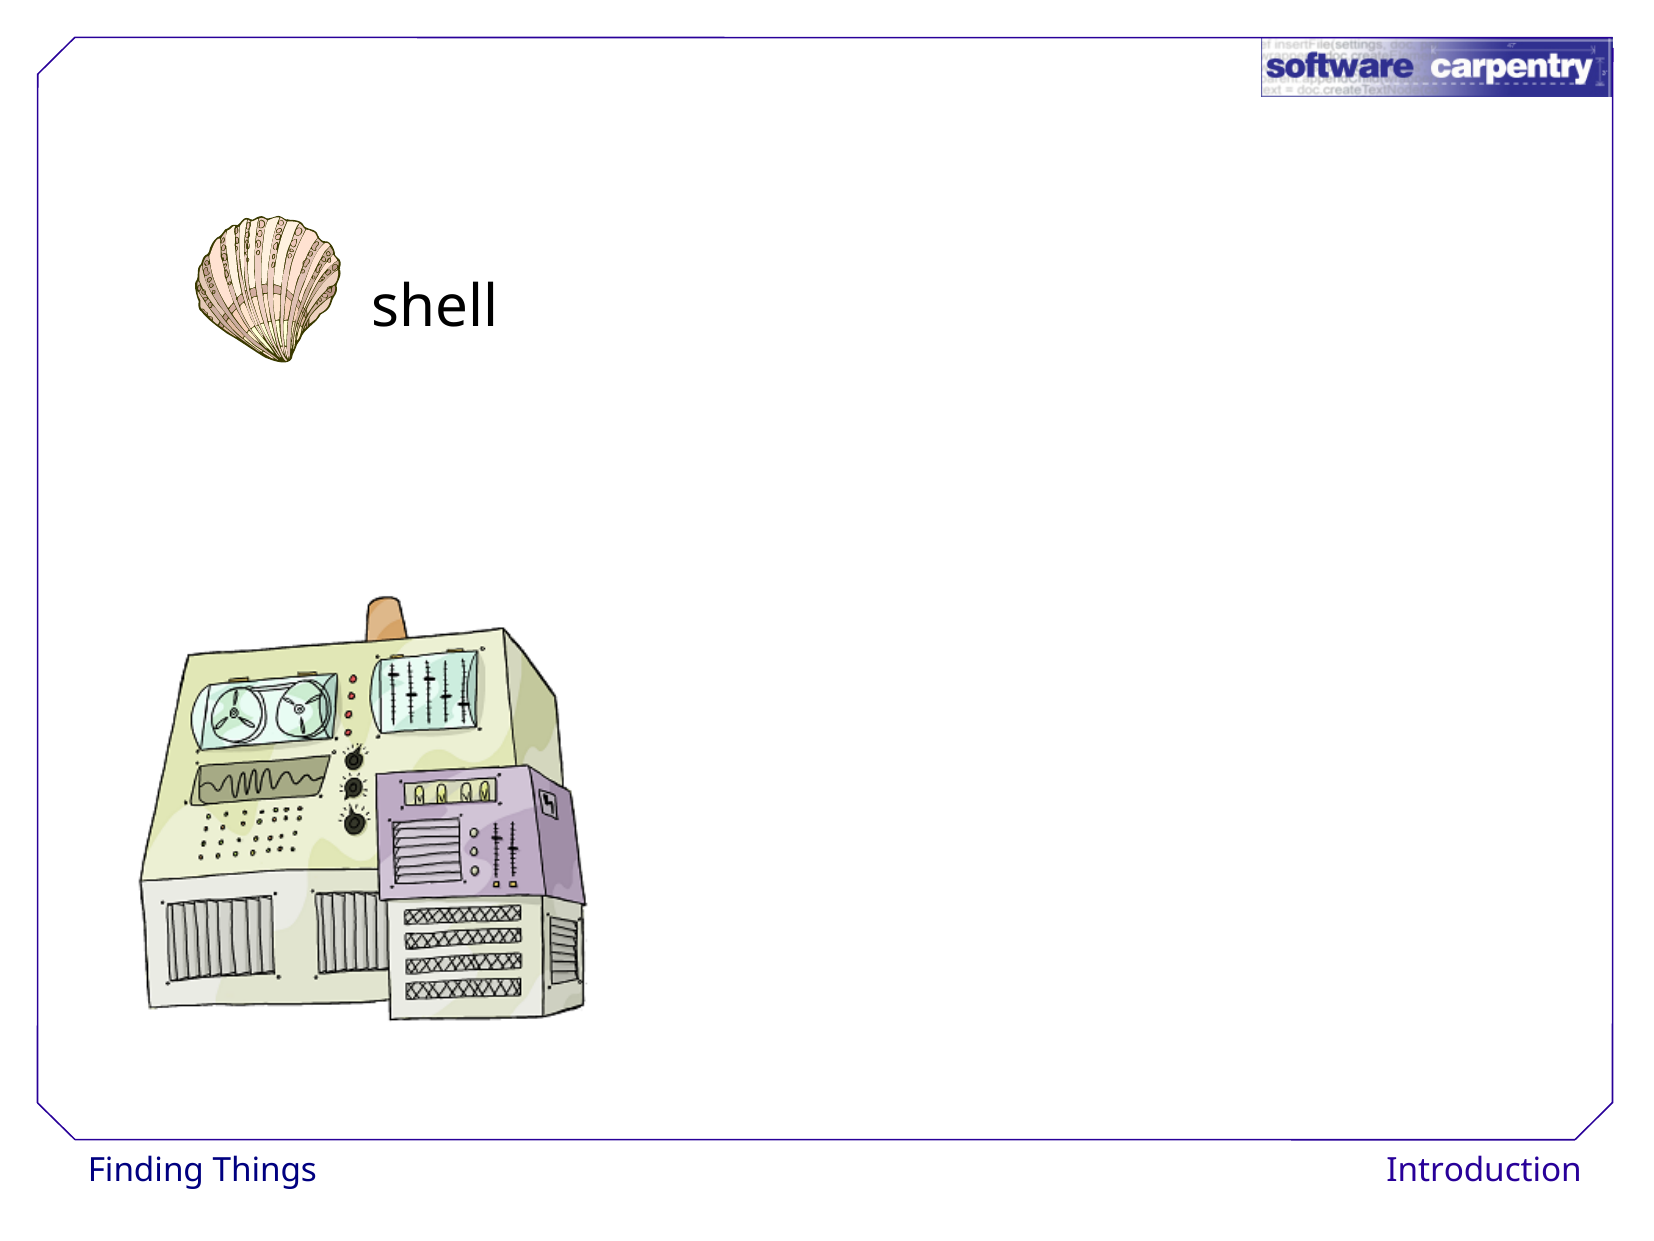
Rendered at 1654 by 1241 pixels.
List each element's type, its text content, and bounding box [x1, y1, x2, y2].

picture [89, 548, 647, 1055]
text_box shell [343, 225, 588, 347]
picture [193, 213, 343, 367]
picture [1261, 39, 1613, 97]
